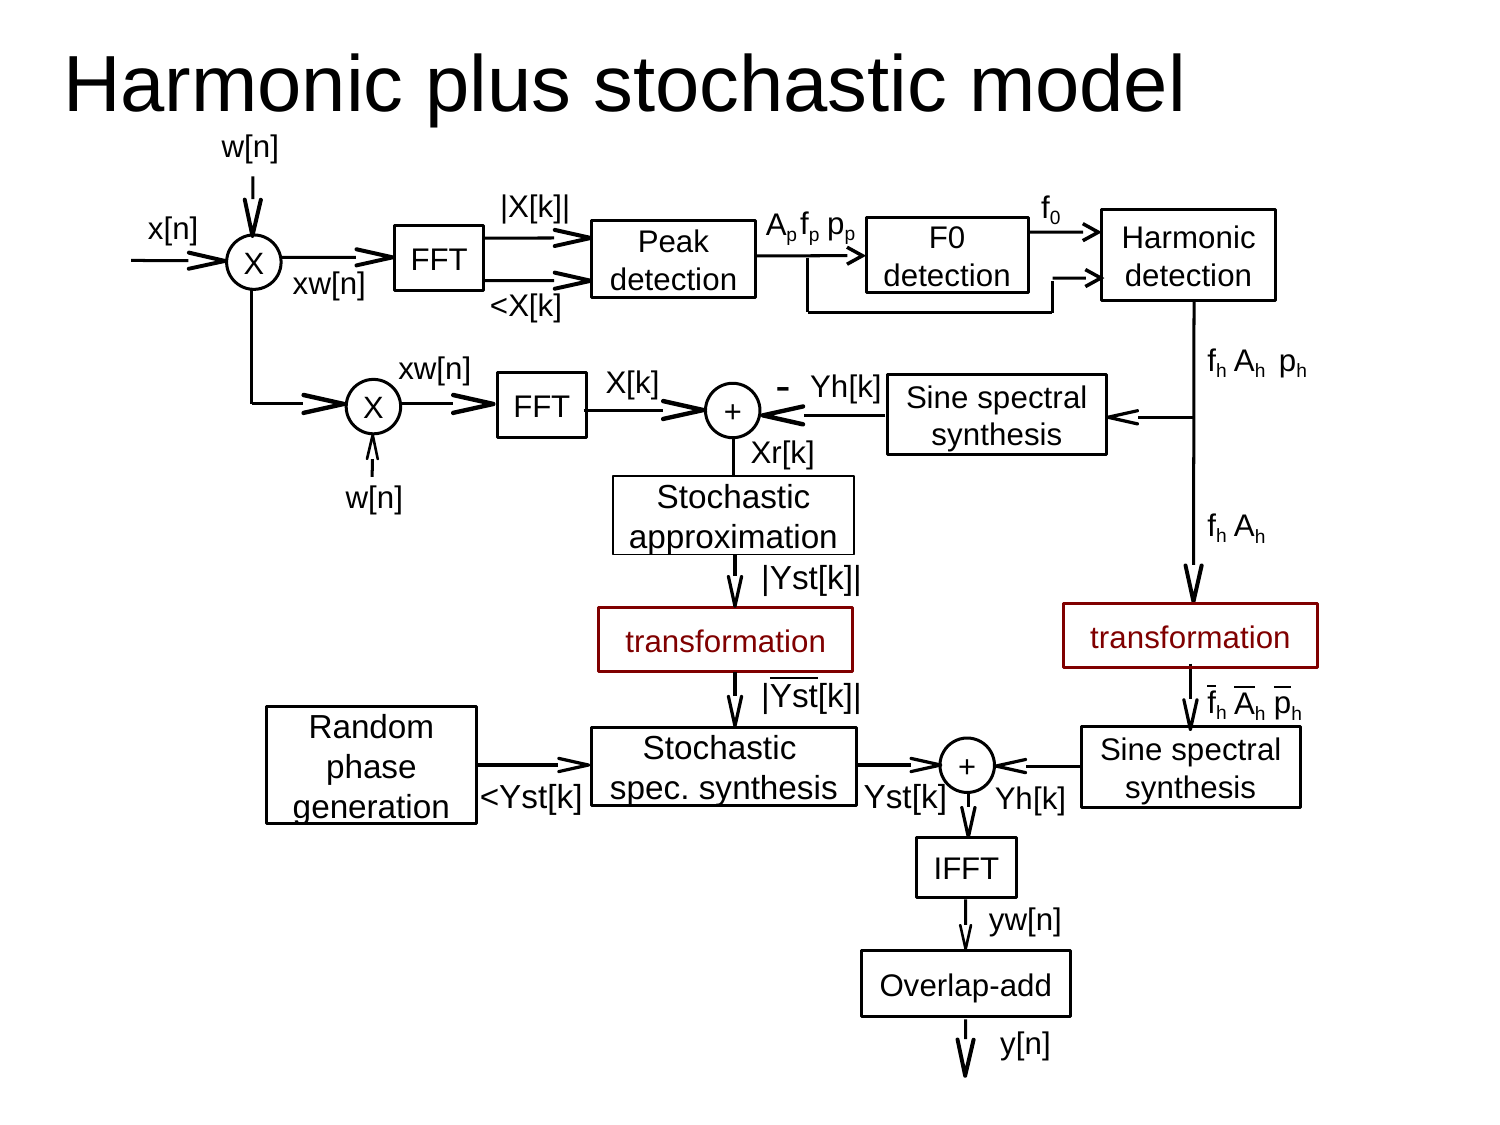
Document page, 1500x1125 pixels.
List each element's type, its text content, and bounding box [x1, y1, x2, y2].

text_box Sine spectral synthesis [887, 374, 1107, 455]
title Harmonic plus stochastic model [63, 16, 1500, 151]
text_box transformation [598, 607, 853, 672]
text_box fh [1192, 675, 1242, 731]
text_box Stochastic approximation [613, 476, 855, 555]
text_box Yst[k] [848, 771, 977, 844]
text_box xw[n] [383, 344, 501, 402]
text_box FFT [497, 372, 587, 438]
text_box f0 [1026, 180, 1076, 237]
text_box X[k] [590, 358, 708, 416]
text_box w[n] [206, 151, 297, 175]
text_box Stochastic spec. synthesis [591, 727, 857, 806]
text_box Yh[k] [795, 362, 900, 415]
text_box Yh[k] [979, 774, 1085, 825]
text_box |Yst[k]| [746, 670, 877, 734]
text_box ph [1264, 333, 1322, 390]
text_box Ah [1219, 333, 1264, 390]
text_box <X[k] [475, 280, 581, 333]
text_box Harmonic detection [1101, 209, 1276, 301]
text_box fp [785, 196, 835, 253]
text_box x[n] [133, 204, 215, 257]
text_box Ap [751, 197, 785, 253]
text_box pp [812, 196, 870, 252]
text_box FFT [394, 225, 484, 291]
text_box - [760, 411, 835, 428]
text_box Ah [1219, 676, 1259, 732]
text_box Overlap-add [861, 950, 1071, 1017]
text_box <Yst[k] [464, 771, 598, 844]
text_box yw[n] [974, 894, 1081, 947]
text_box Xr[k] [735, 428, 852, 476]
text_box y[n] [985, 1018, 1068, 1071]
text_box X [346, 379, 401, 434]
text_box Sine spectral synthesis [1081, 726, 1301, 808]
text_box + [940, 738, 995, 791]
text_box Random phase generation [266, 706, 477, 824]
text_box X [226, 234, 281, 290]
text_box F0 detection [866, 217, 1029, 293]
text_box fh [1192, 333, 1242, 389]
text_box transformation [1063, 603, 1318, 668]
text_box |X[k]| [485, 182, 589, 234]
text_box w[n] [330, 473, 430, 531]
text_box Ah [1219, 498, 1281, 555]
text_box Peak detection [591, 220, 756, 298]
text_box - [760, 353, 835, 414]
text_box IFFT [916, 837, 1017, 898]
text_box ph [1259, 676, 1317, 732]
text_box xw[n] [277, 259, 385, 312]
text_box + [706, 383, 760, 438]
text_box |Yst[k]| [746, 552, 877, 616]
text_box fh [1192, 498, 1242, 554]
